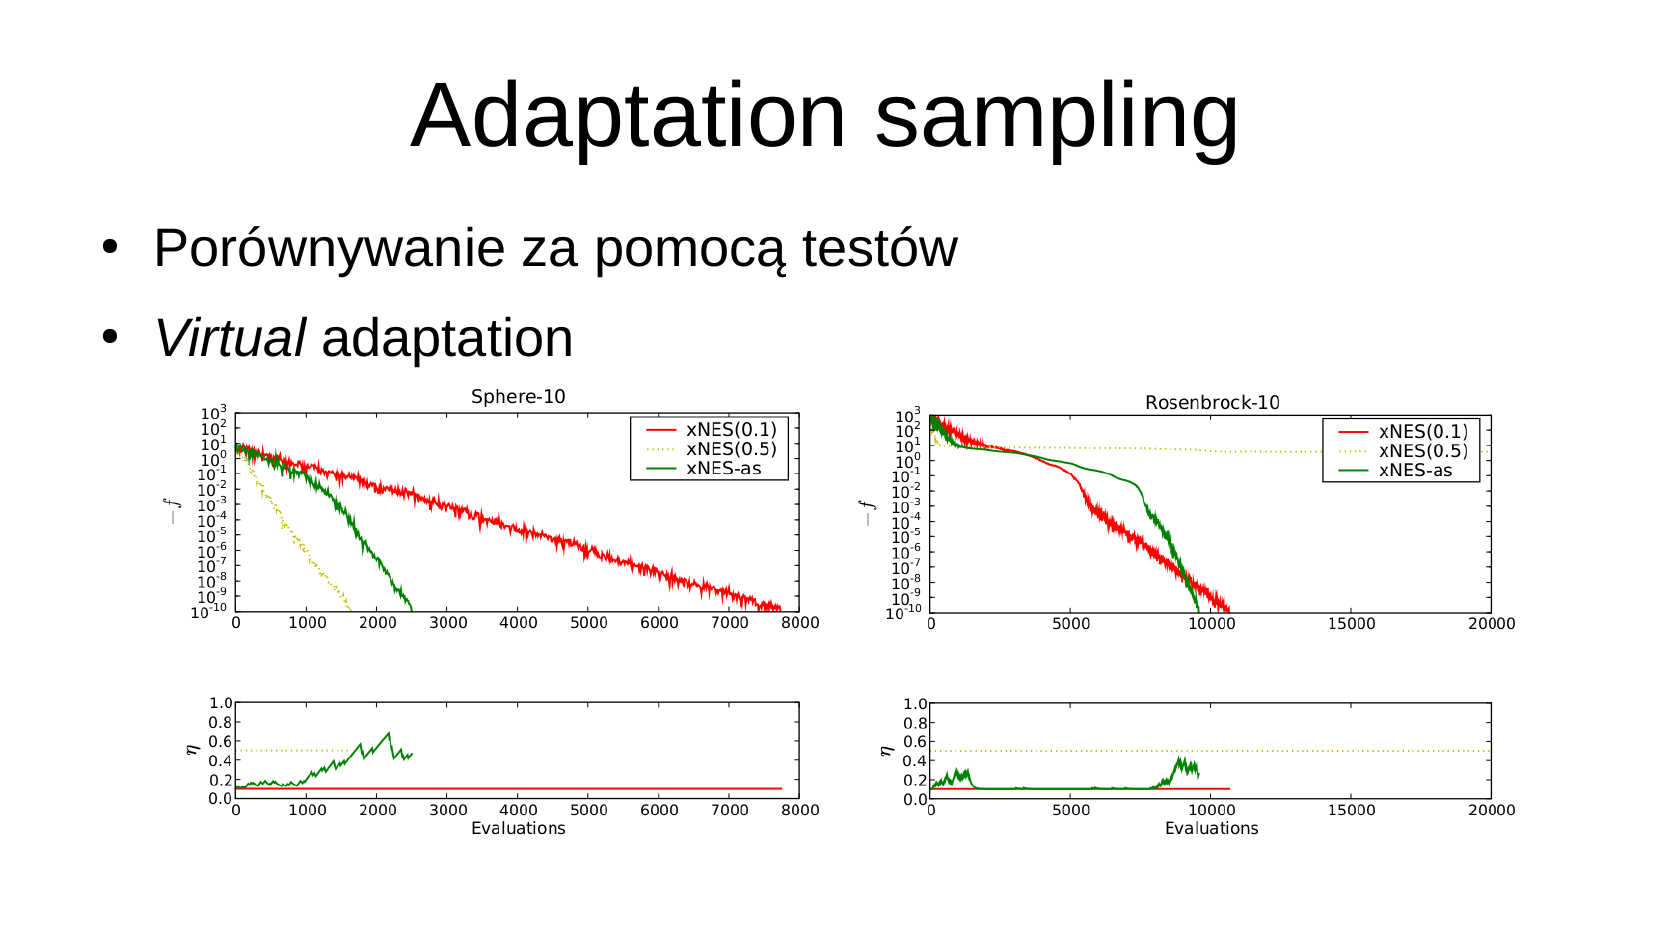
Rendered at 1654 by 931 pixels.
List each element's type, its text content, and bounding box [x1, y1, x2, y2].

picture [149, 389, 1520, 842]
list Porównywanie za pomocą testów Virtual adaptation [82, 217, 1571, 758]
title Adaptation sampling [82, 37, 1571, 193]
